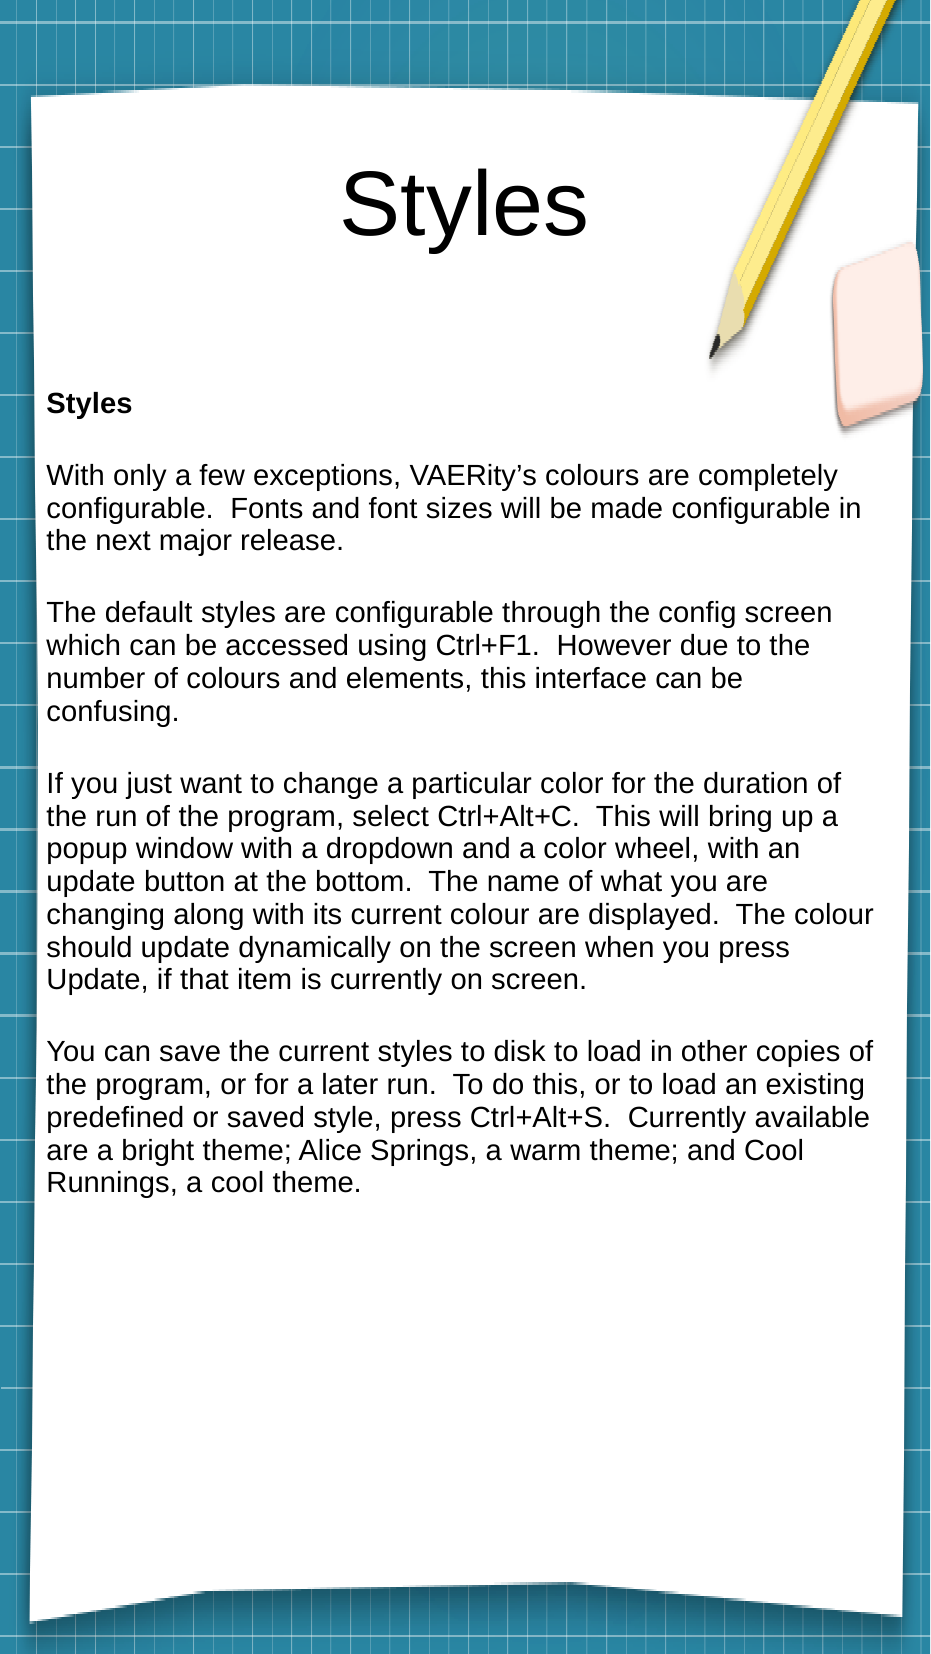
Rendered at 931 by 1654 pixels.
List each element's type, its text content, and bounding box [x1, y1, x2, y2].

picture [0, 0, 931, 1654]
title Styles [46, 65, 884, 342]
list Styles With only a few exceptions, VAERity’s colours are completely configurable. Fonts and font sizes will be made configurable in the next major release. The default styles are configurable through the config screen which can be accessed using Ctrl+F1. However due to the number of colours and elements, this interface can be confusing. If you just want to change a particular color for the duration of the run of the program, select Ctrl+Alt+C. This will bring up a popup window with a dropdown and a color wheel, with an update button at the bottom. The name of what you are changing along with its current colour are displayed. The colour should update dynamically on the screen when you press Update, if that item is currently on screen. You can save the current styles to disk to load in other copies of the program, or for a later run. To do this, or to load an existing predefined or saved style, press Ctrl+Alt+S. Currently available are a bright theme; Alice Springs, a warm theme; and Cool Runnings, a cool theme. [46, 386, 884, 1346]
